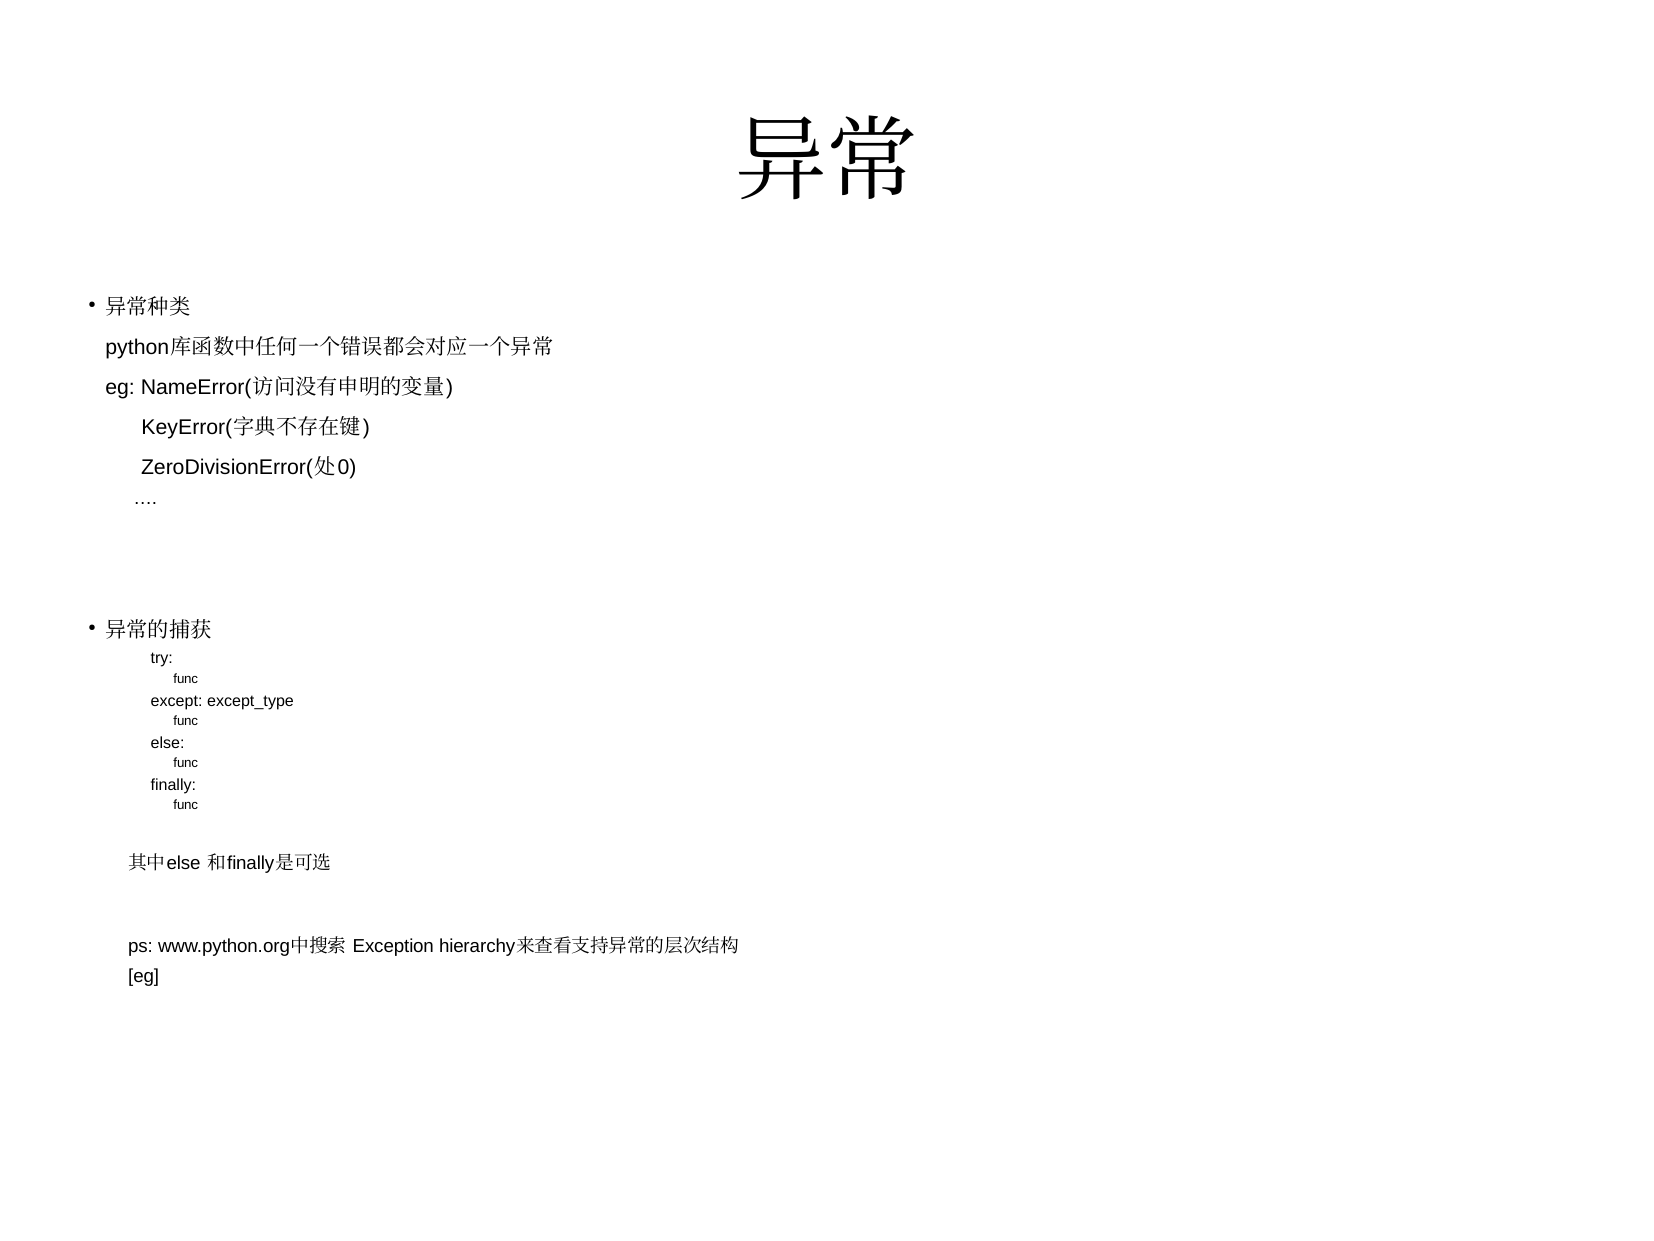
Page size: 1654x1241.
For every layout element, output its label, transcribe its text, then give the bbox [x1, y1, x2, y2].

list 异常种类 python库函数中任何一个错误都会对应一个异常 eg: NameError(访问没有申明的变量) KeyError(字典不存在键) ZeroDivisionError(处0) …. 异常的捕获 try: func except: except_type func else: func finally: func 其中else 和finally是可选 ps: www.python.org中搜索 Exception hierarchy来查看支持异常的层次结构 [eg] [82, 290, 1571, 1010]
title 异常 [82, 49, 1571, 257]
